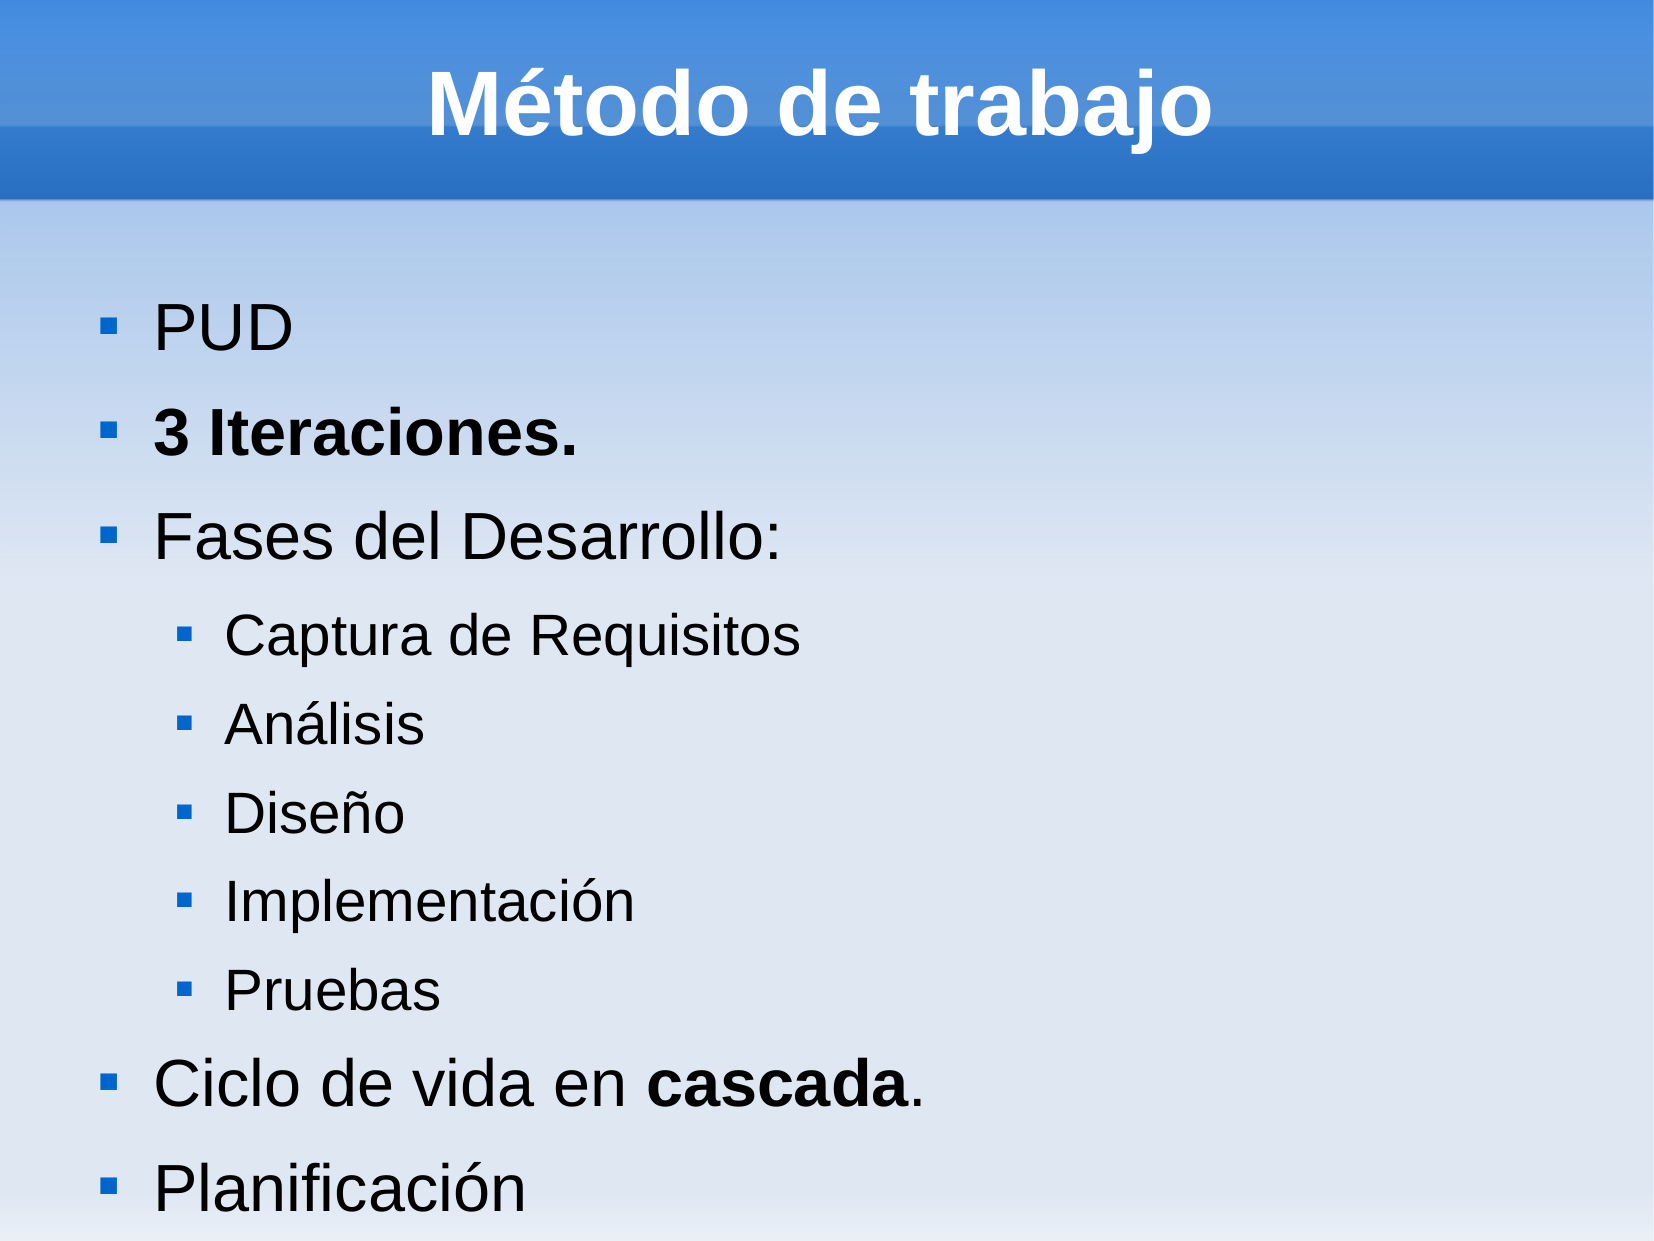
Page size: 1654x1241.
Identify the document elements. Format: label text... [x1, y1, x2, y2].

list PUD 3 Iteraciones. Fases del Desarrollo: Captura de Requisitos Análisis Diseño Implementación Pruebas Ciclo de vida en cascada. Planificación [82, 290, 1571, 1226]
title Método de trabajo [76, 0, 1565, 208]
picture [0, 0, 1654, 1241]
